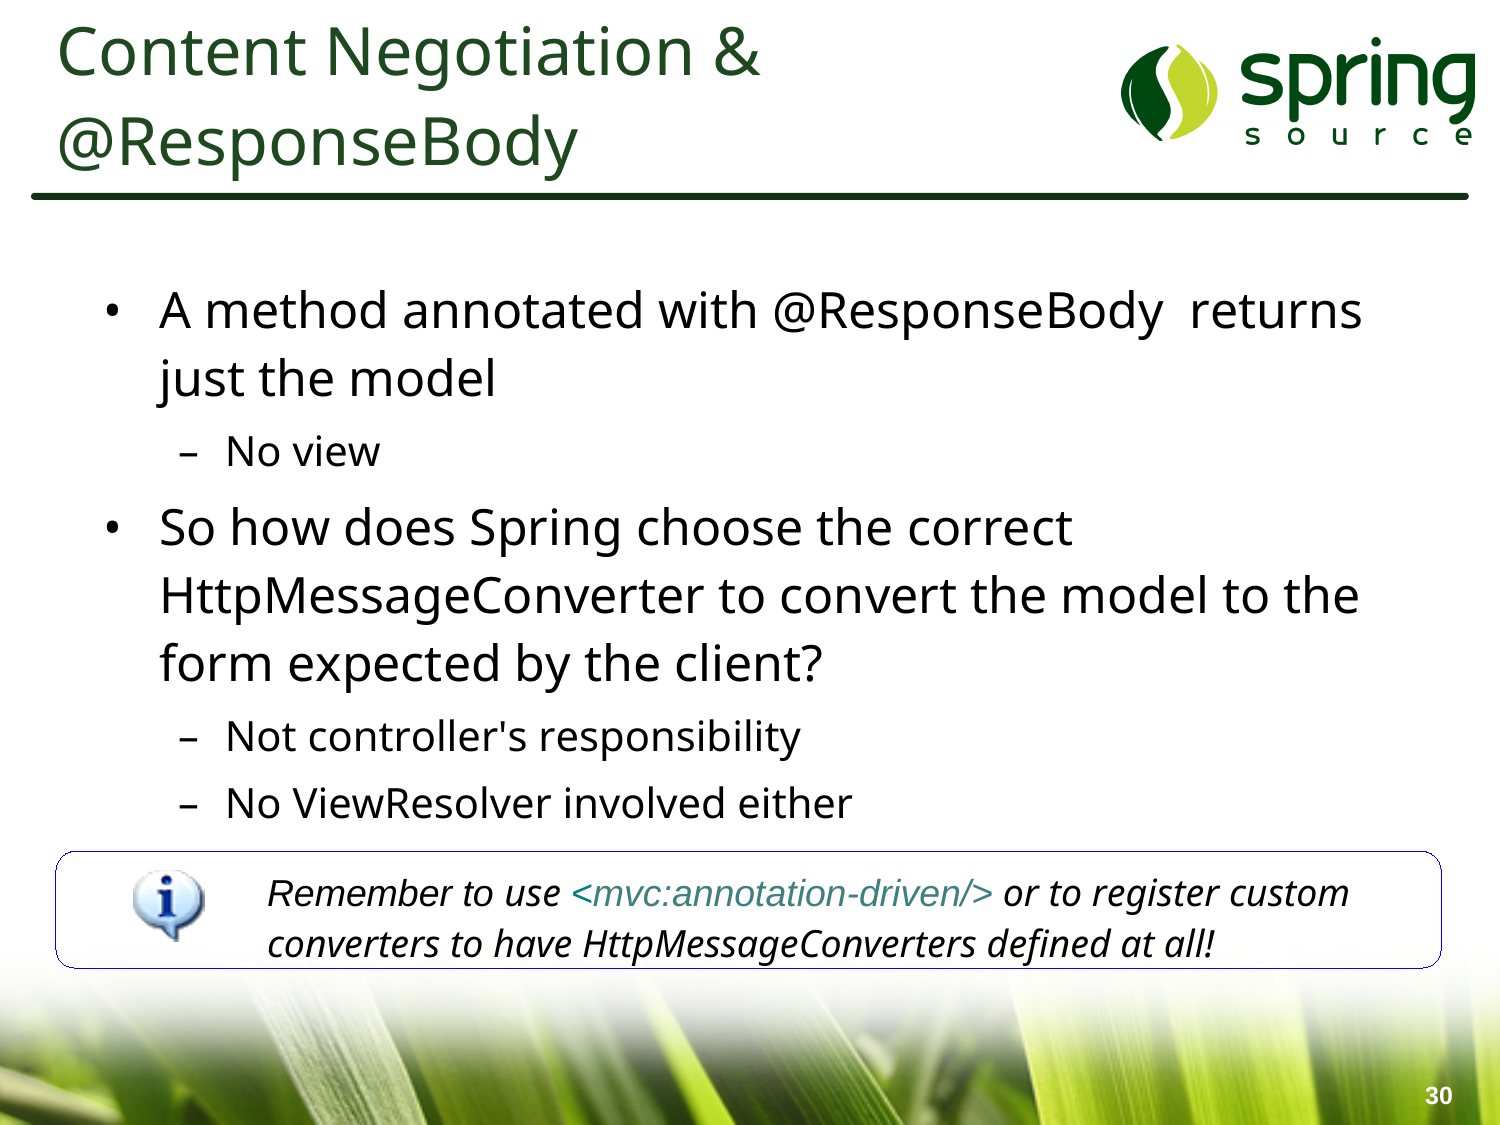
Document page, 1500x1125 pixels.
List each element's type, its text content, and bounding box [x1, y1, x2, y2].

list A method annotated with @ResponseBody returns just the model No view So how does Spring choose the correct HttpMessageConverter to convert the model to the form expected by the client? Not controller's responsibility No ViewResolver involved either [103, 275, 1394, 851]
picture [1121, 37, 1475, 145]
picture [0, 944, 1500, 1125]
text_box Remember to use <mvc:annotation-driven/> or to register custom converters to have HttpMessageConverters defined at all! [46, 858, 1463, 1007]
title Content Negotiation & @ResponseBody [56, 13, 1089, 176]
list A method annotated with @ResponseBody returns just the model No view So how does Spring choose the correct HttpMessageConverter to convert the model to the form expected by the client? Not controller's responsibility No ViewResolver involved either [103, 852, 1394, 858]
